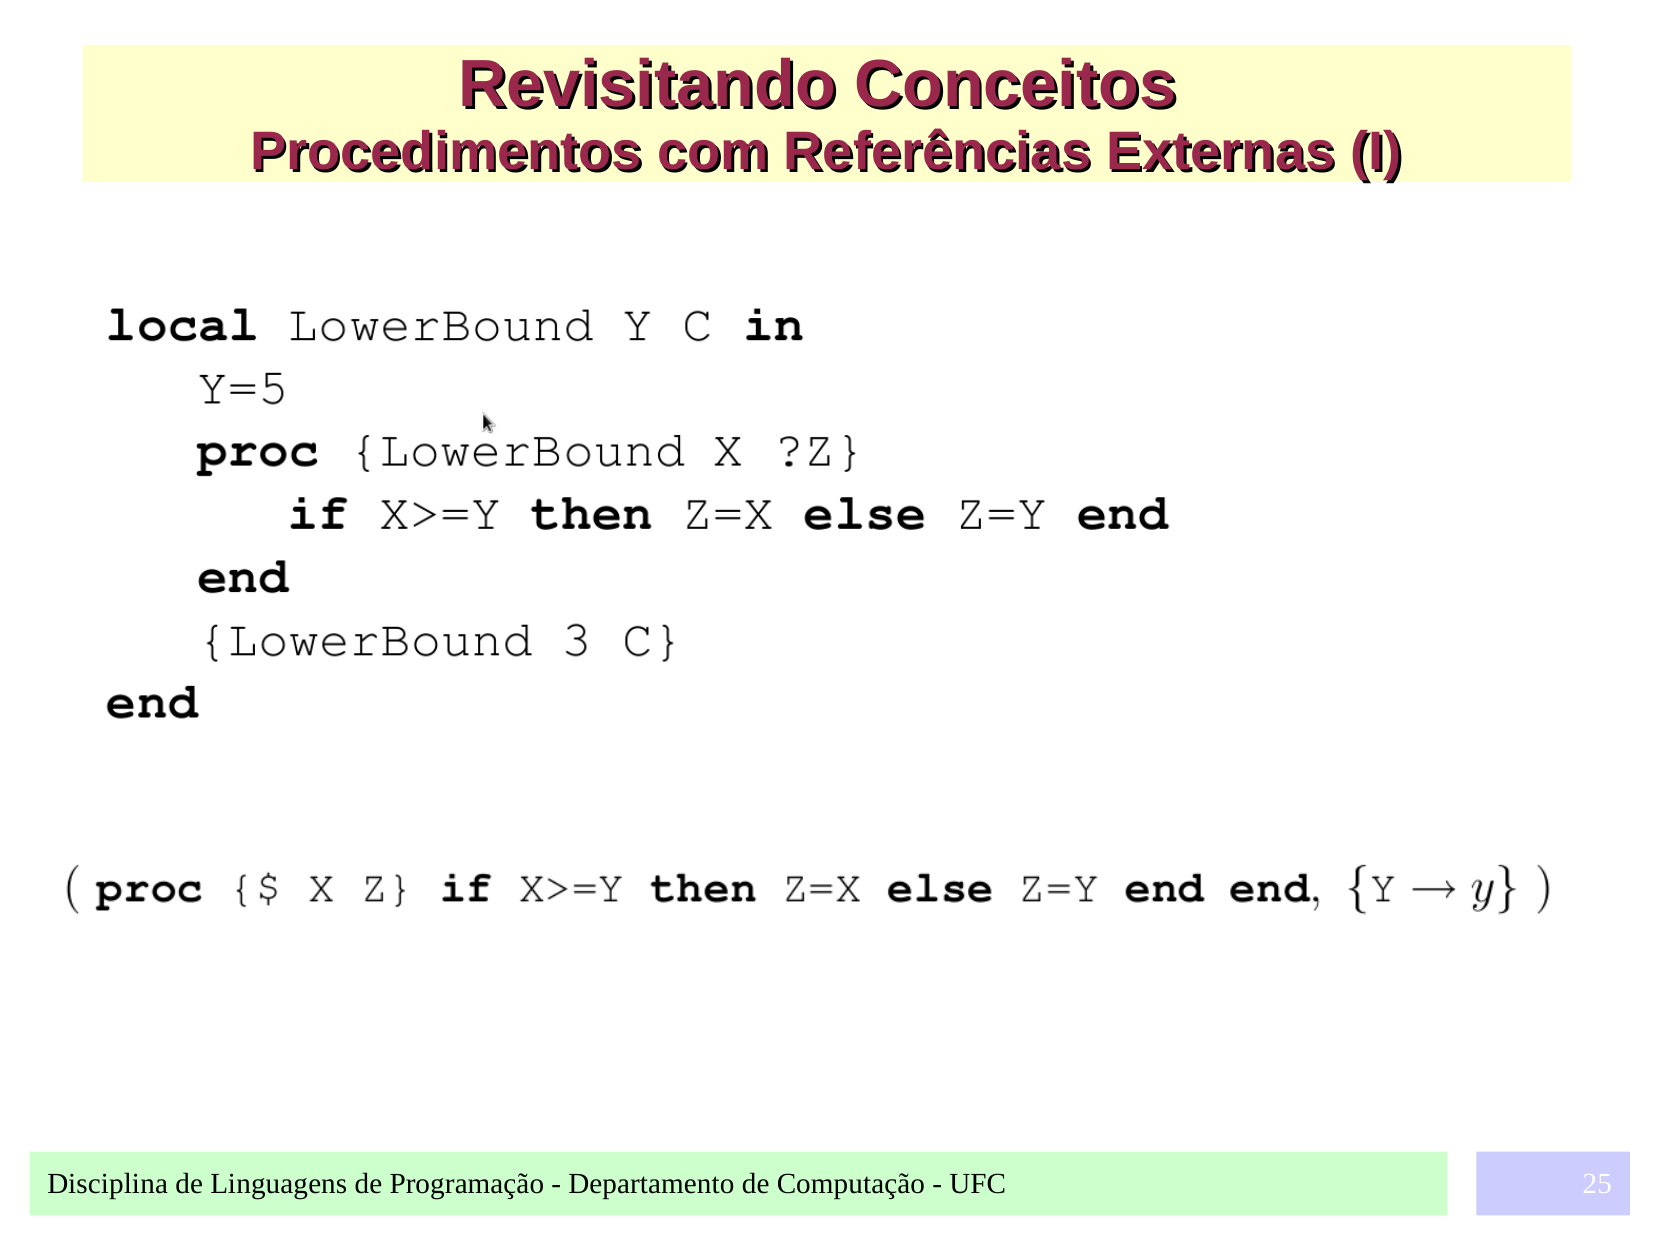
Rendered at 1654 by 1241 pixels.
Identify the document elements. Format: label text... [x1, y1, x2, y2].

picture [94, 297, 1182, 727]
title Revisitando Conceitos Procedimentos com Referências Externas (I) [82, 44, 1571, 182]
picture [59, 856, 1565, 934]
